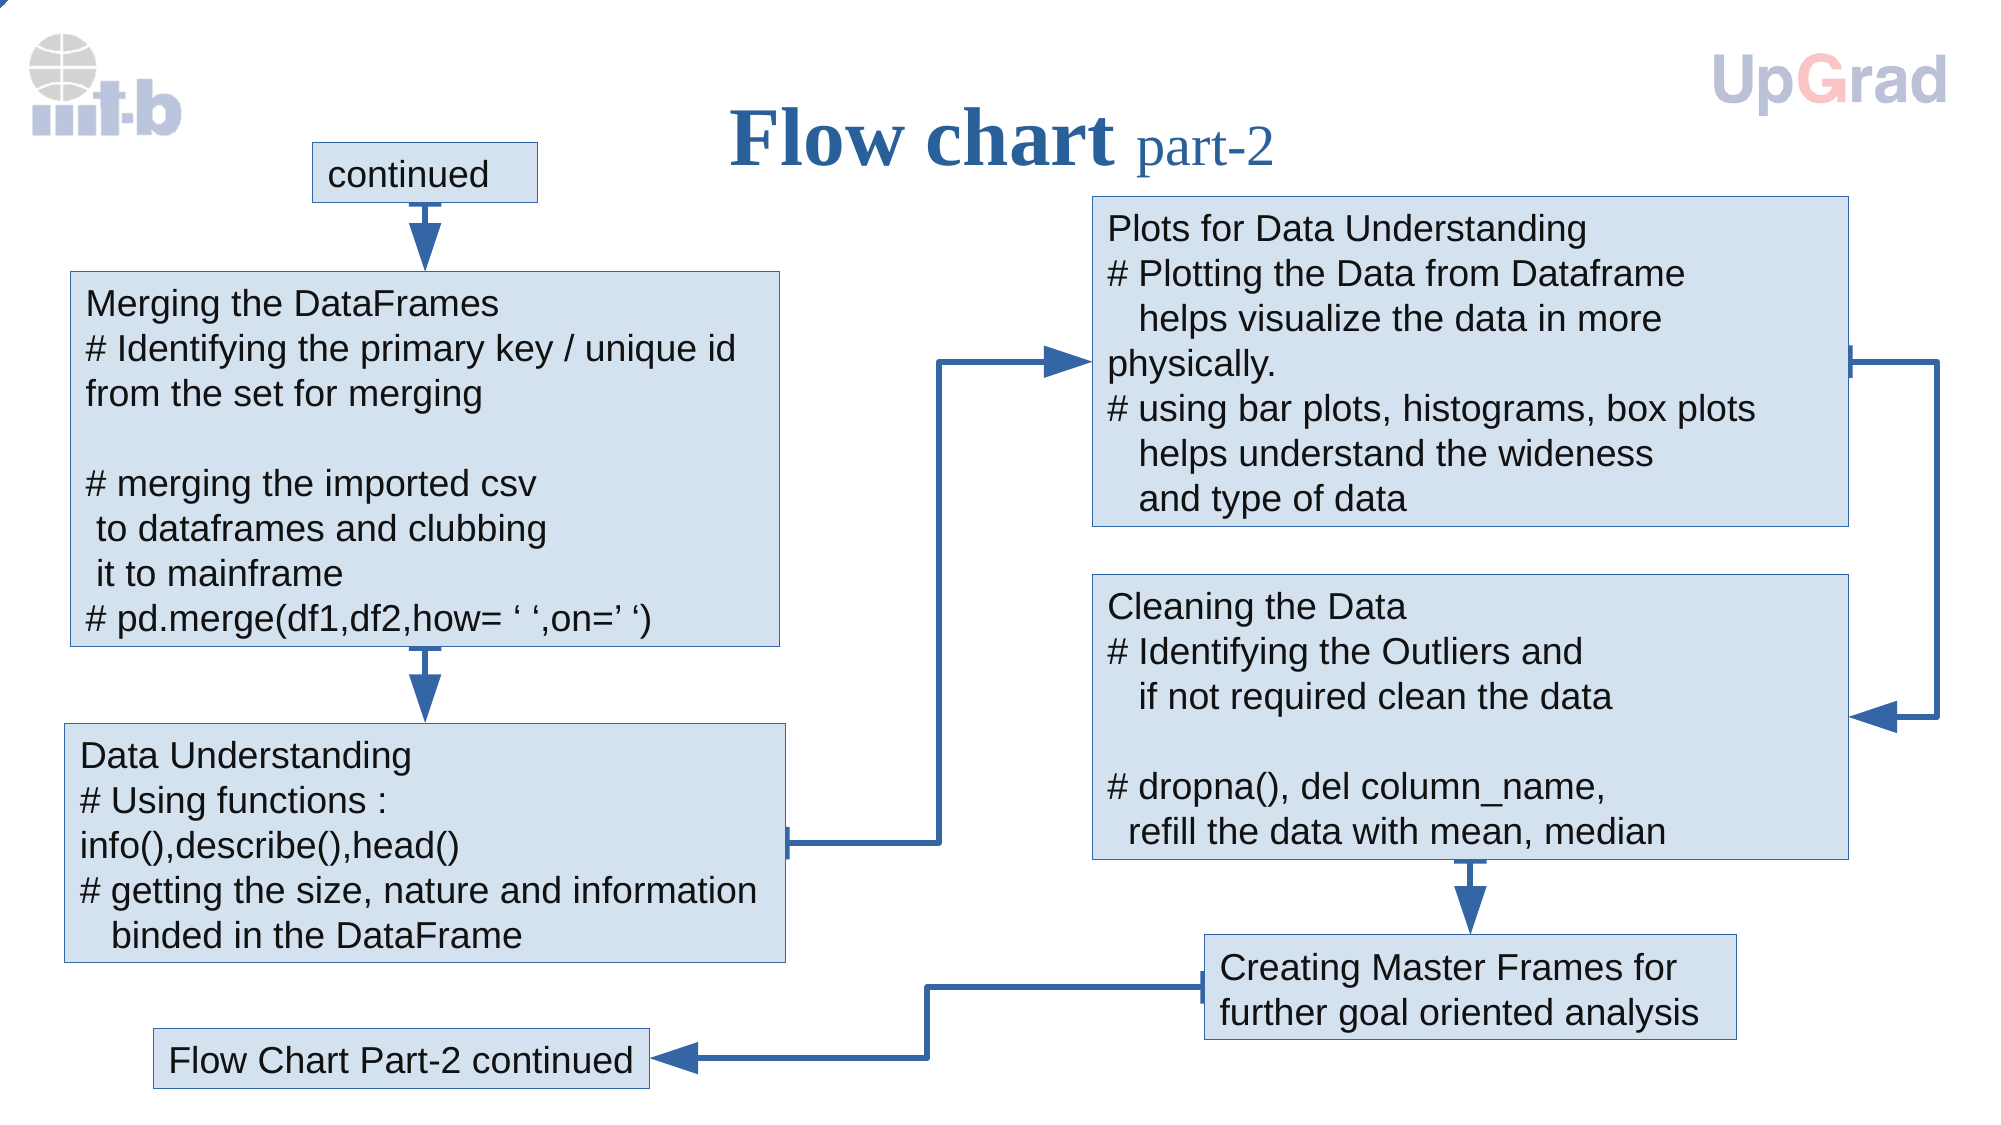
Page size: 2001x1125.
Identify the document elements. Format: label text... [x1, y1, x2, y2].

text_box Flow Chart Part-2 continued [153, 1028, 650, 1089]
text_box Plots for Data Understanding # Plotting the Data from Dataframe helps visualize the data in more physically. # using bar plots, histograms, box plots helps understand the wideness and type of data [1092, 196, 1849, 527]
text_box Flow chart part-2 [708, 44, 1291, 233]
text_box Cleaning the Data # Identifying the Outliers and if not required clean the data # dropna(), del column_name, refill the data with mean, median [1092, 574, 1849, 860]
text_box Creating Master Frames for further goal oriented analysis [1204, 934, 1737, 1040]
text_box Merging the DataFrames # Identifying the primary key / unique id from the set for merging # merging the imported csv to dataframes and clubbing it to mainframe # pd.merge(df1,df2,how= ‘ ‘,on=’ ‘) [70, 271, 780, 647]
text_box continued [312, 142, 538, 203]
text_box Data Understanding # Using functions : info(),describe(),head() # getting the size, nature and information binded in the DataFrame [64, 723, 786, 963]
